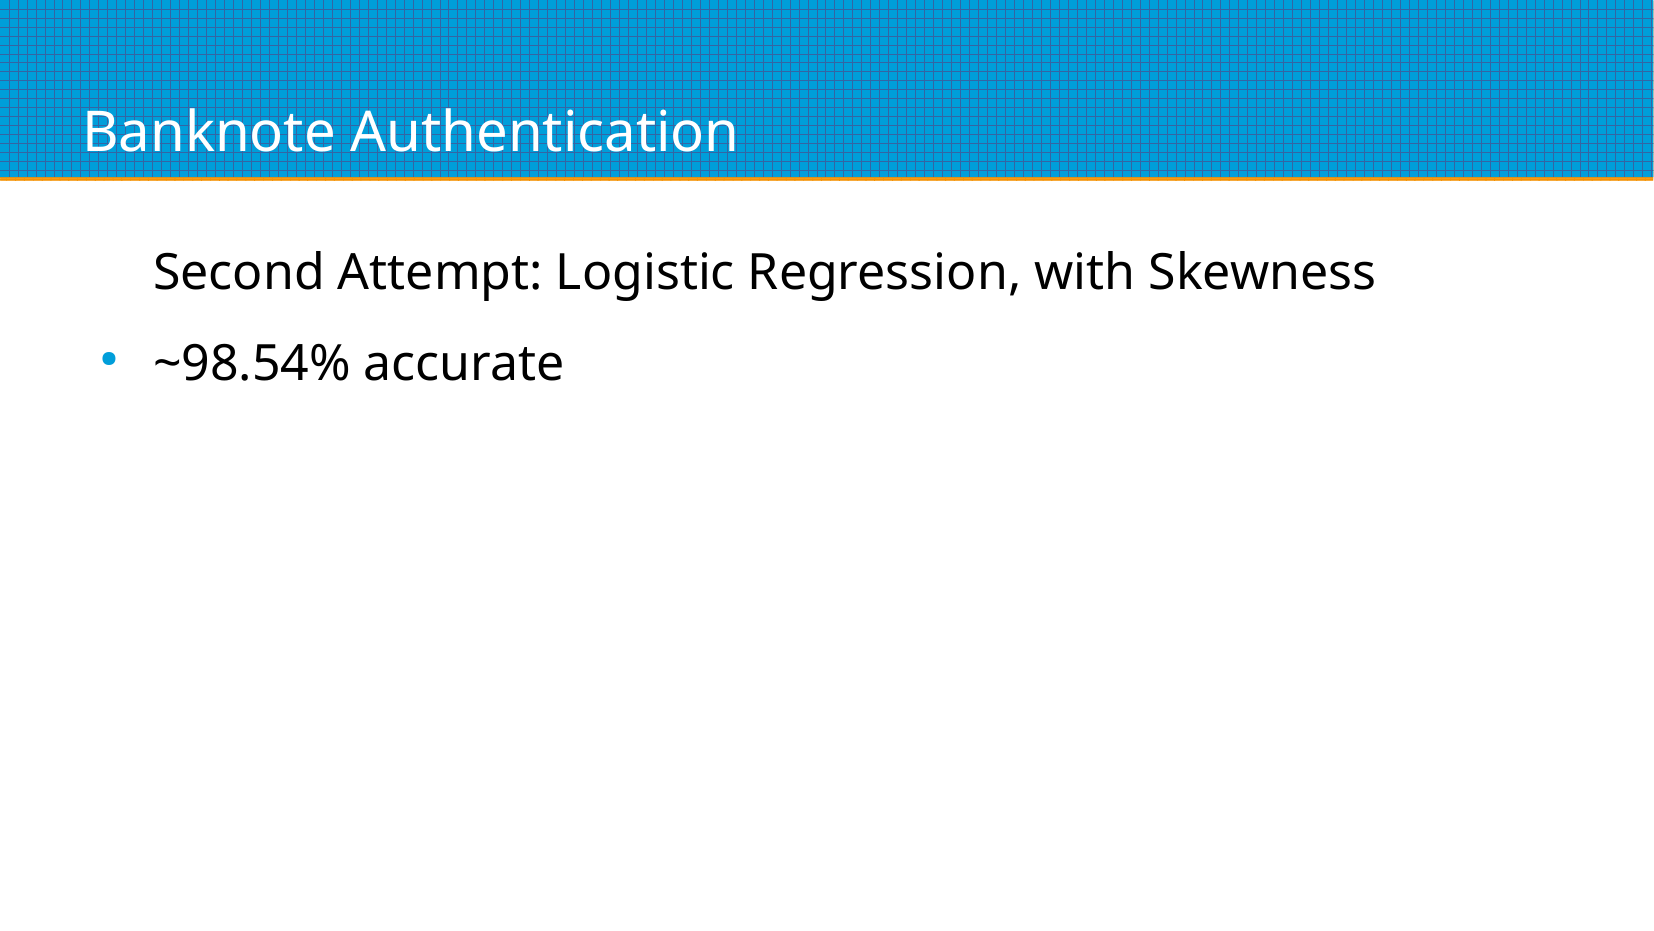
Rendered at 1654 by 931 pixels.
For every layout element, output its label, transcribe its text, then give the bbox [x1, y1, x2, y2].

title Banknote Authentication [82, 14, 1571, 171]
list Second Attempt: Logistic Regression, with Skewness ~98.54% accurate [82, 236, 1563, 811]
